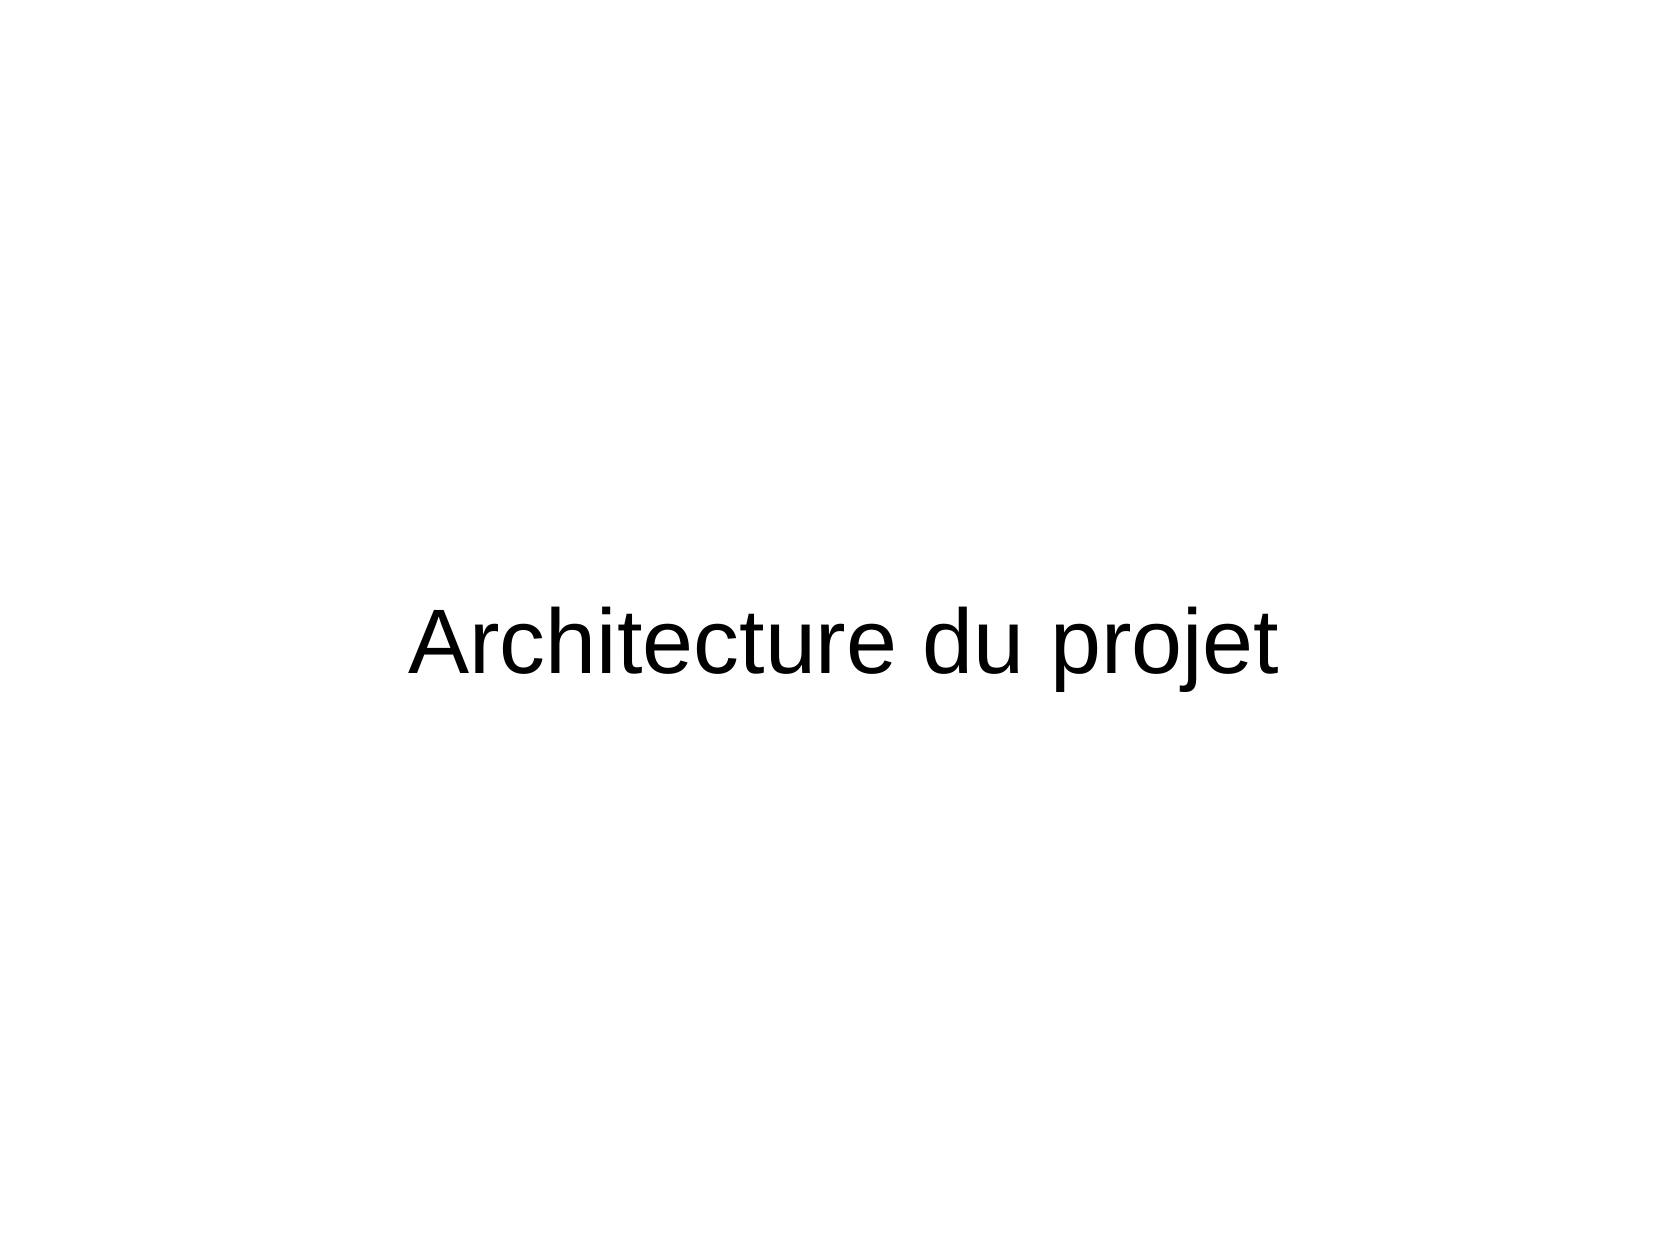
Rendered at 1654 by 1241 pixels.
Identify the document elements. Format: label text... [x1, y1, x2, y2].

title Architecture du projet [82, 221, 1571, 1063]
